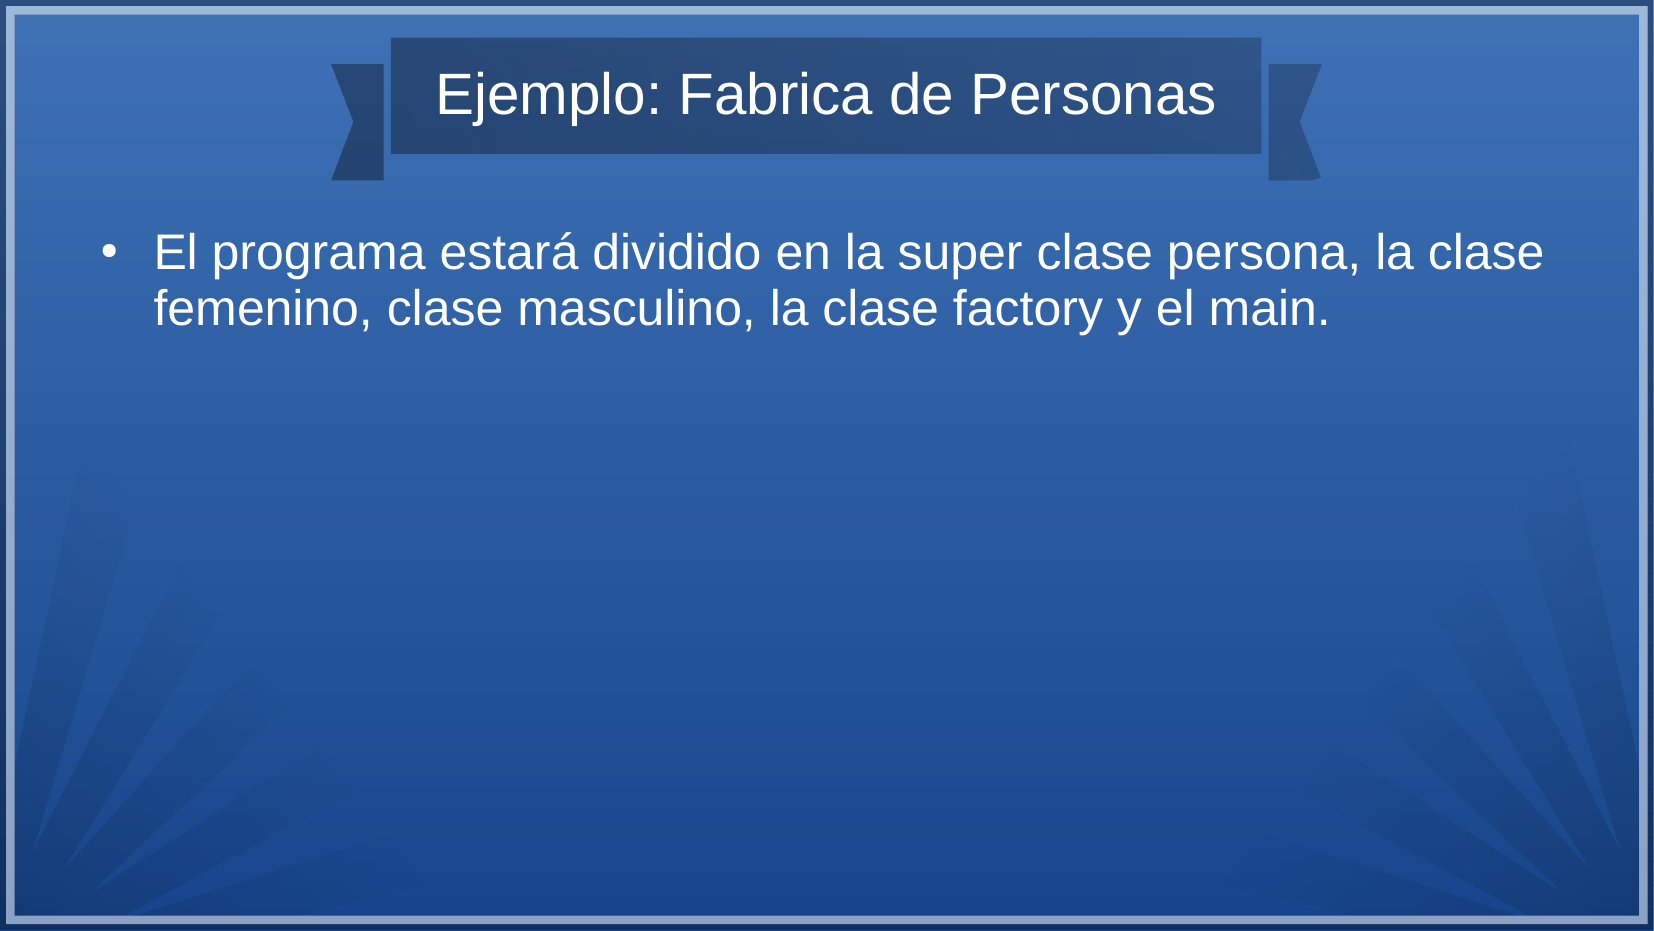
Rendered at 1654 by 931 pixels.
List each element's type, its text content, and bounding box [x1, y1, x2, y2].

title Ejemplo: Fabrica de Personas [389, 35, 1264, 154]
list El programa estará dividido en la super clase persona, la clase femenino, clase masculino, la clase factory y el main. [82, 224, 1571, 848]
